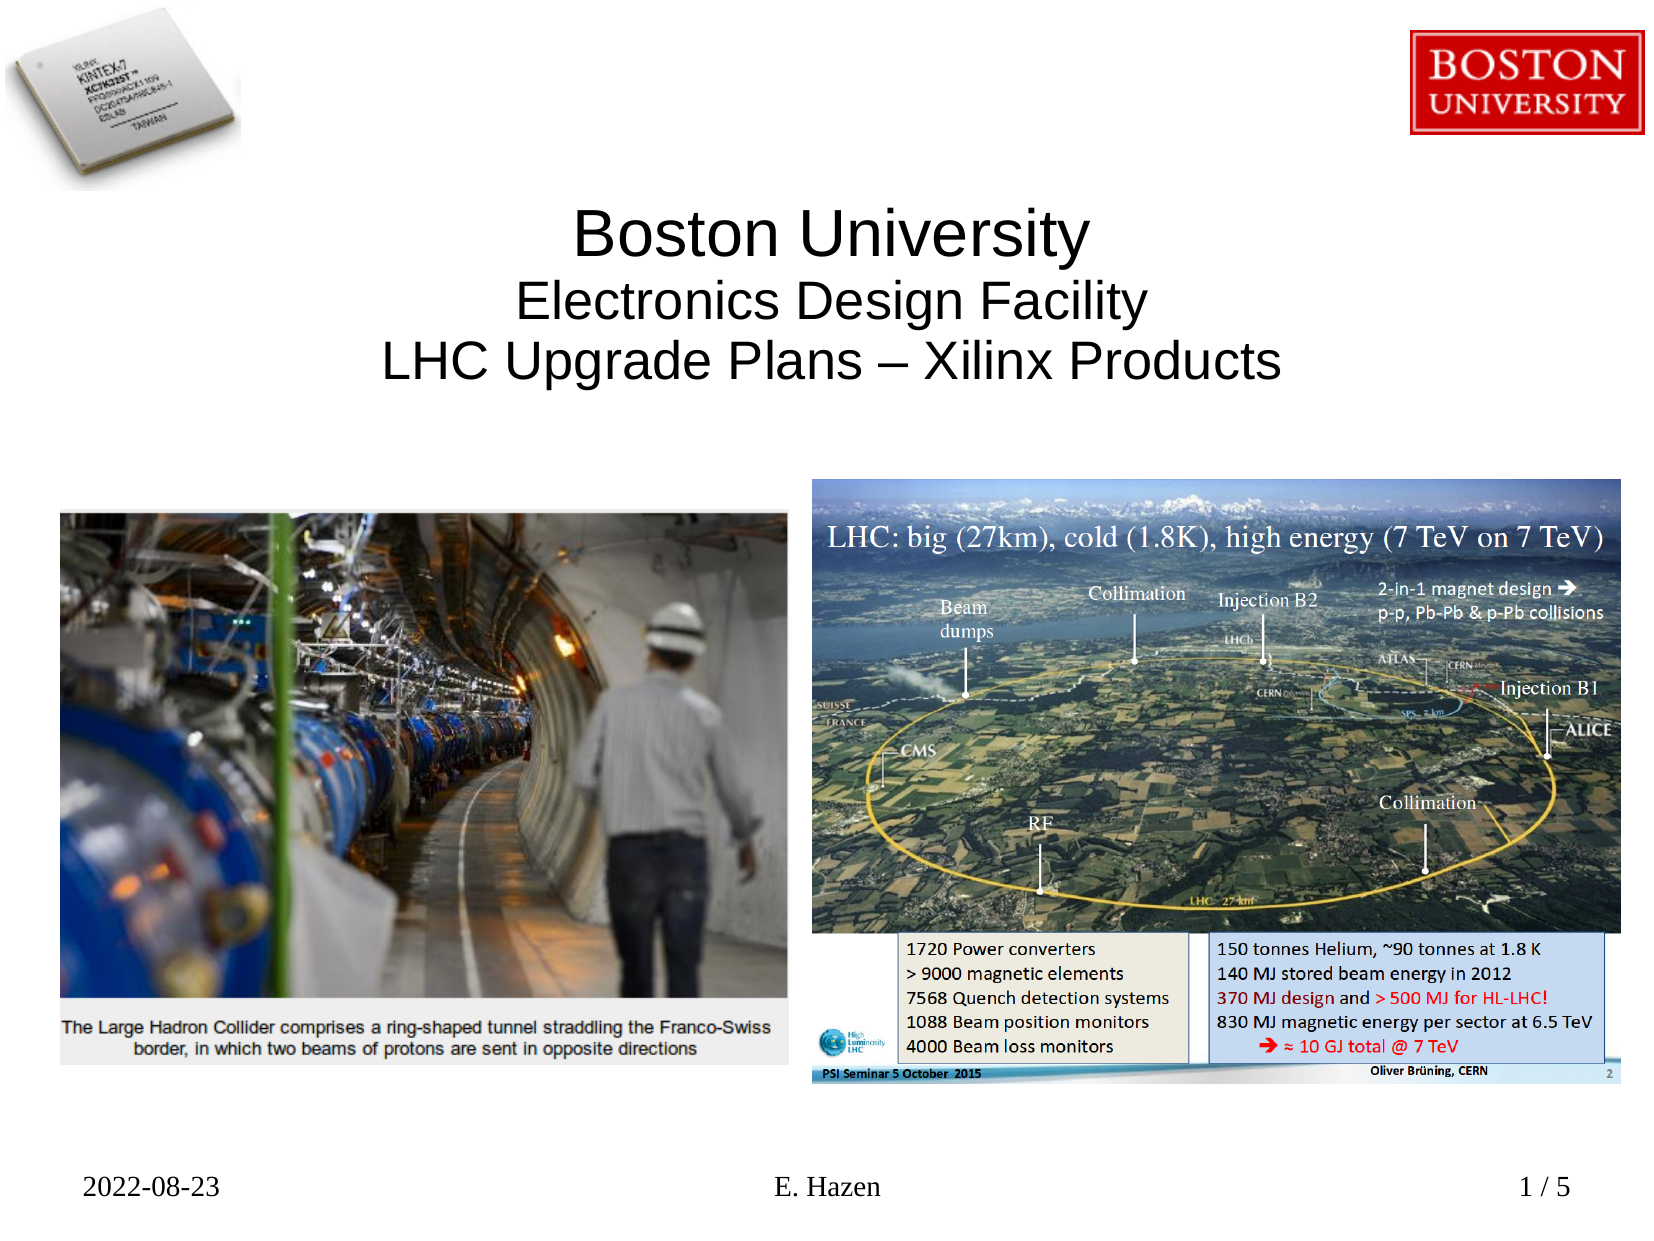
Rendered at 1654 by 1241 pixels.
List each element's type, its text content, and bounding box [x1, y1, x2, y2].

picture [5, 0, 241, 191]
picture [812, 479, 1621, 1084]
picture [1410, 30, 1645, 135]
subtitle Boston University Electronics Design Facility LHC Upgrade Plans – Xilinx Products [285, 31, 1381, 556]
picture [60, 509, 789, 1066]
